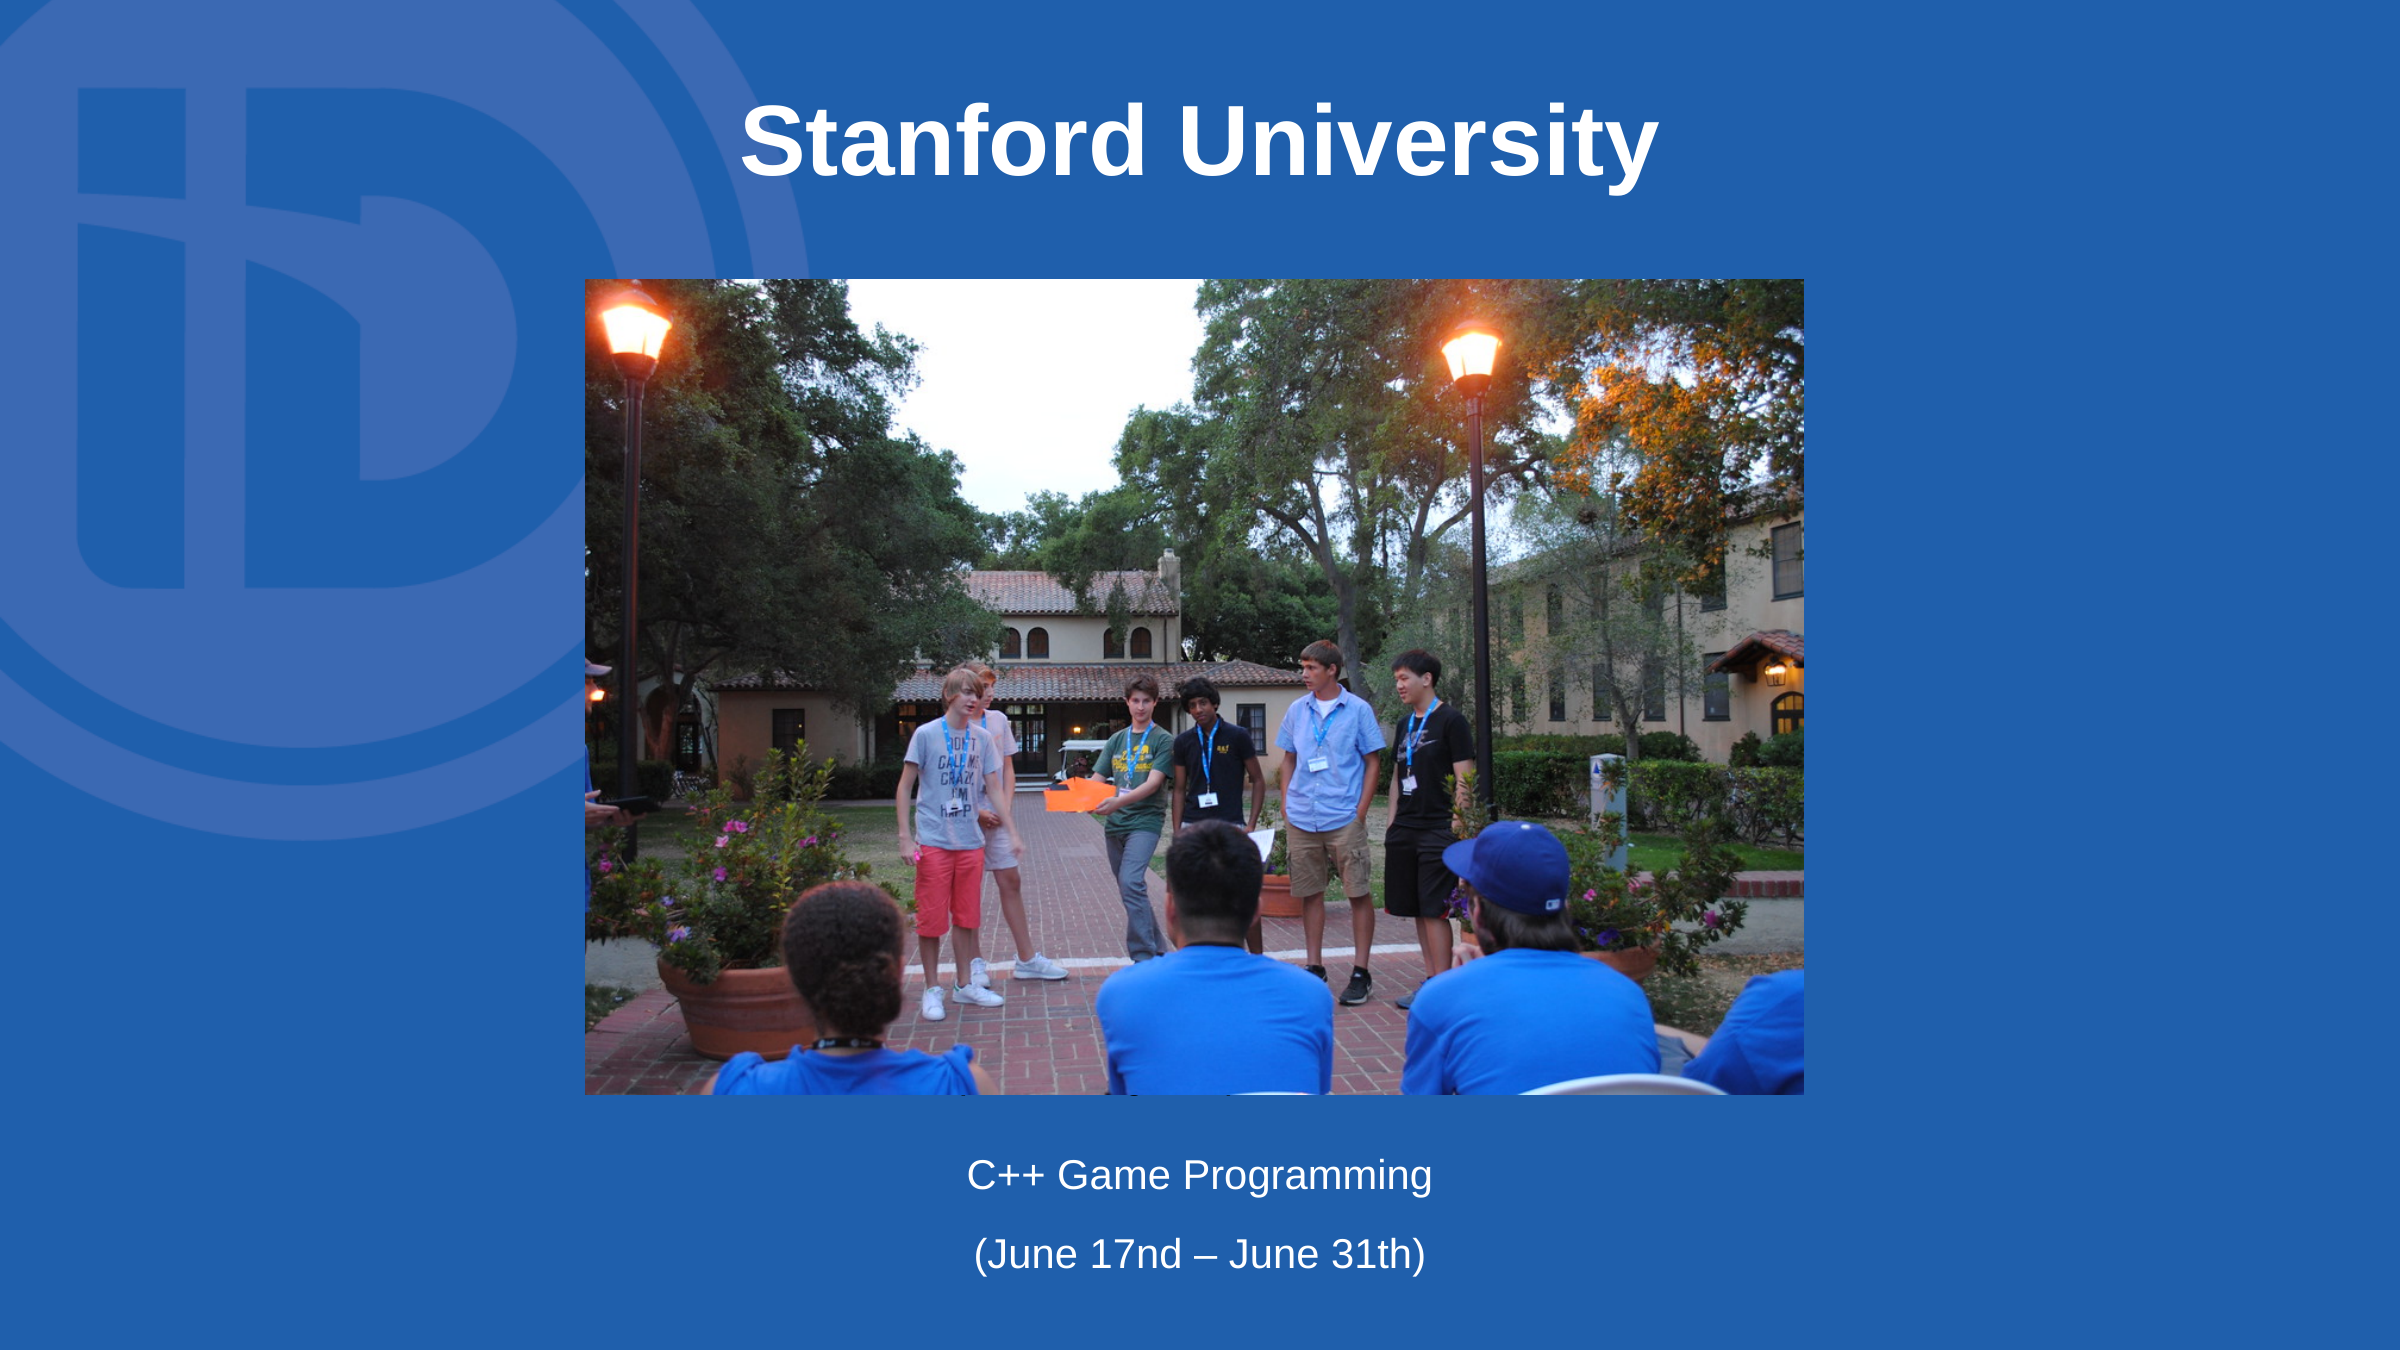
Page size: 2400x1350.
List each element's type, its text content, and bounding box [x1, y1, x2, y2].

text_box Replace this image with your own. Then delete this text. [629, 1055, 1930, 1105]
title Stanford University [170, 68, 2230, 180]
picture [0, 0, 2400, 1350]
list C++ Game Programming (June 17nd – June 31th) [400, 1140, 2000, 1290]
